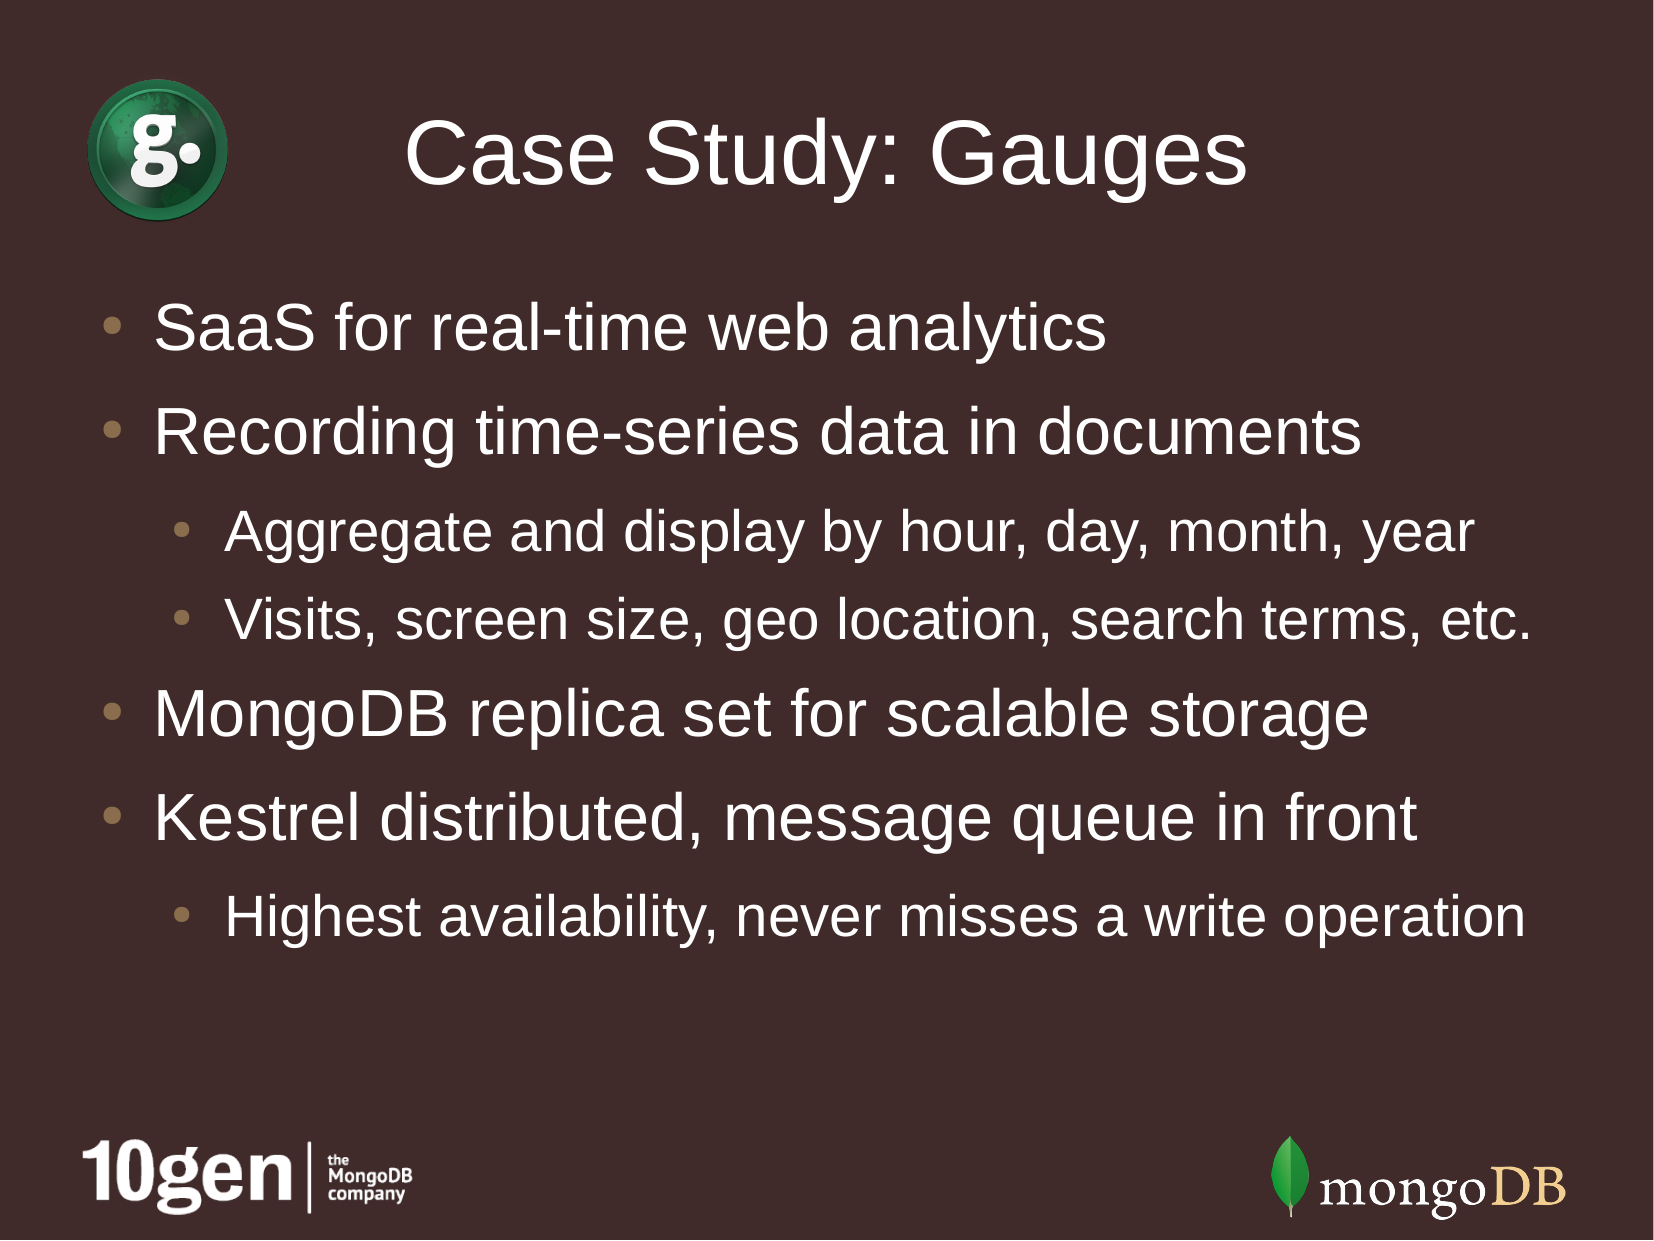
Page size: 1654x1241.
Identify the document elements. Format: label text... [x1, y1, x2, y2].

picture [82, 1139, 413, 1215]
title Case Study: Gauges [82, 49, 1571, 257]
picture [82, 74, 233, 226]
picture [1260, 1124, 1576, 1230]
list SaaS for real-time web analytics Recording time-series data in documents Aggregate and display by hour, day, month, year Visits, screen size, geo location, search terms, etc. MongoDB replica set for scalable storage Kestrel distributed, message queue in front Highest availability, never misses a write operation [82, 290, 1571, 1010]
